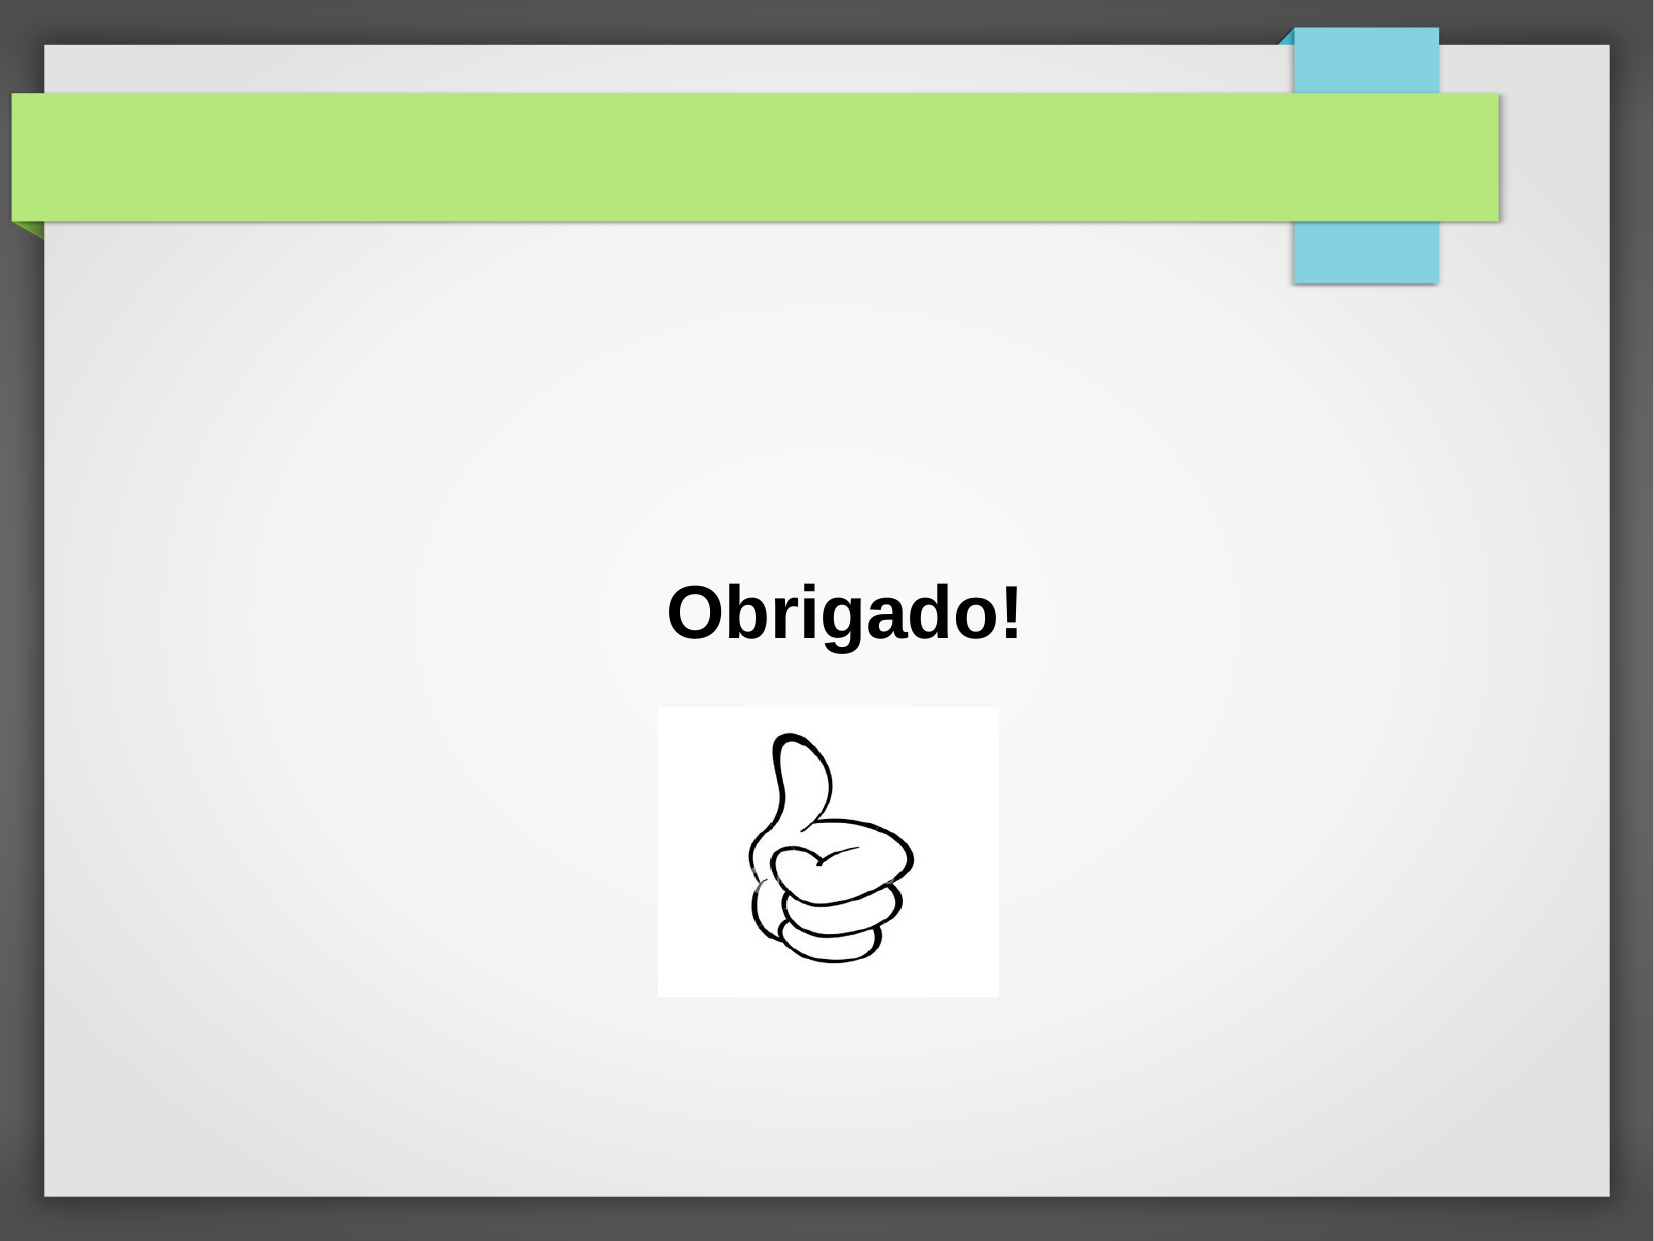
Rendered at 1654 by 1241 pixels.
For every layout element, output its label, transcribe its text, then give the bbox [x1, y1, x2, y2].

picture [0, 0, 1654, 1241]
list Obrigado! [82, 343, 1538, 1063]
